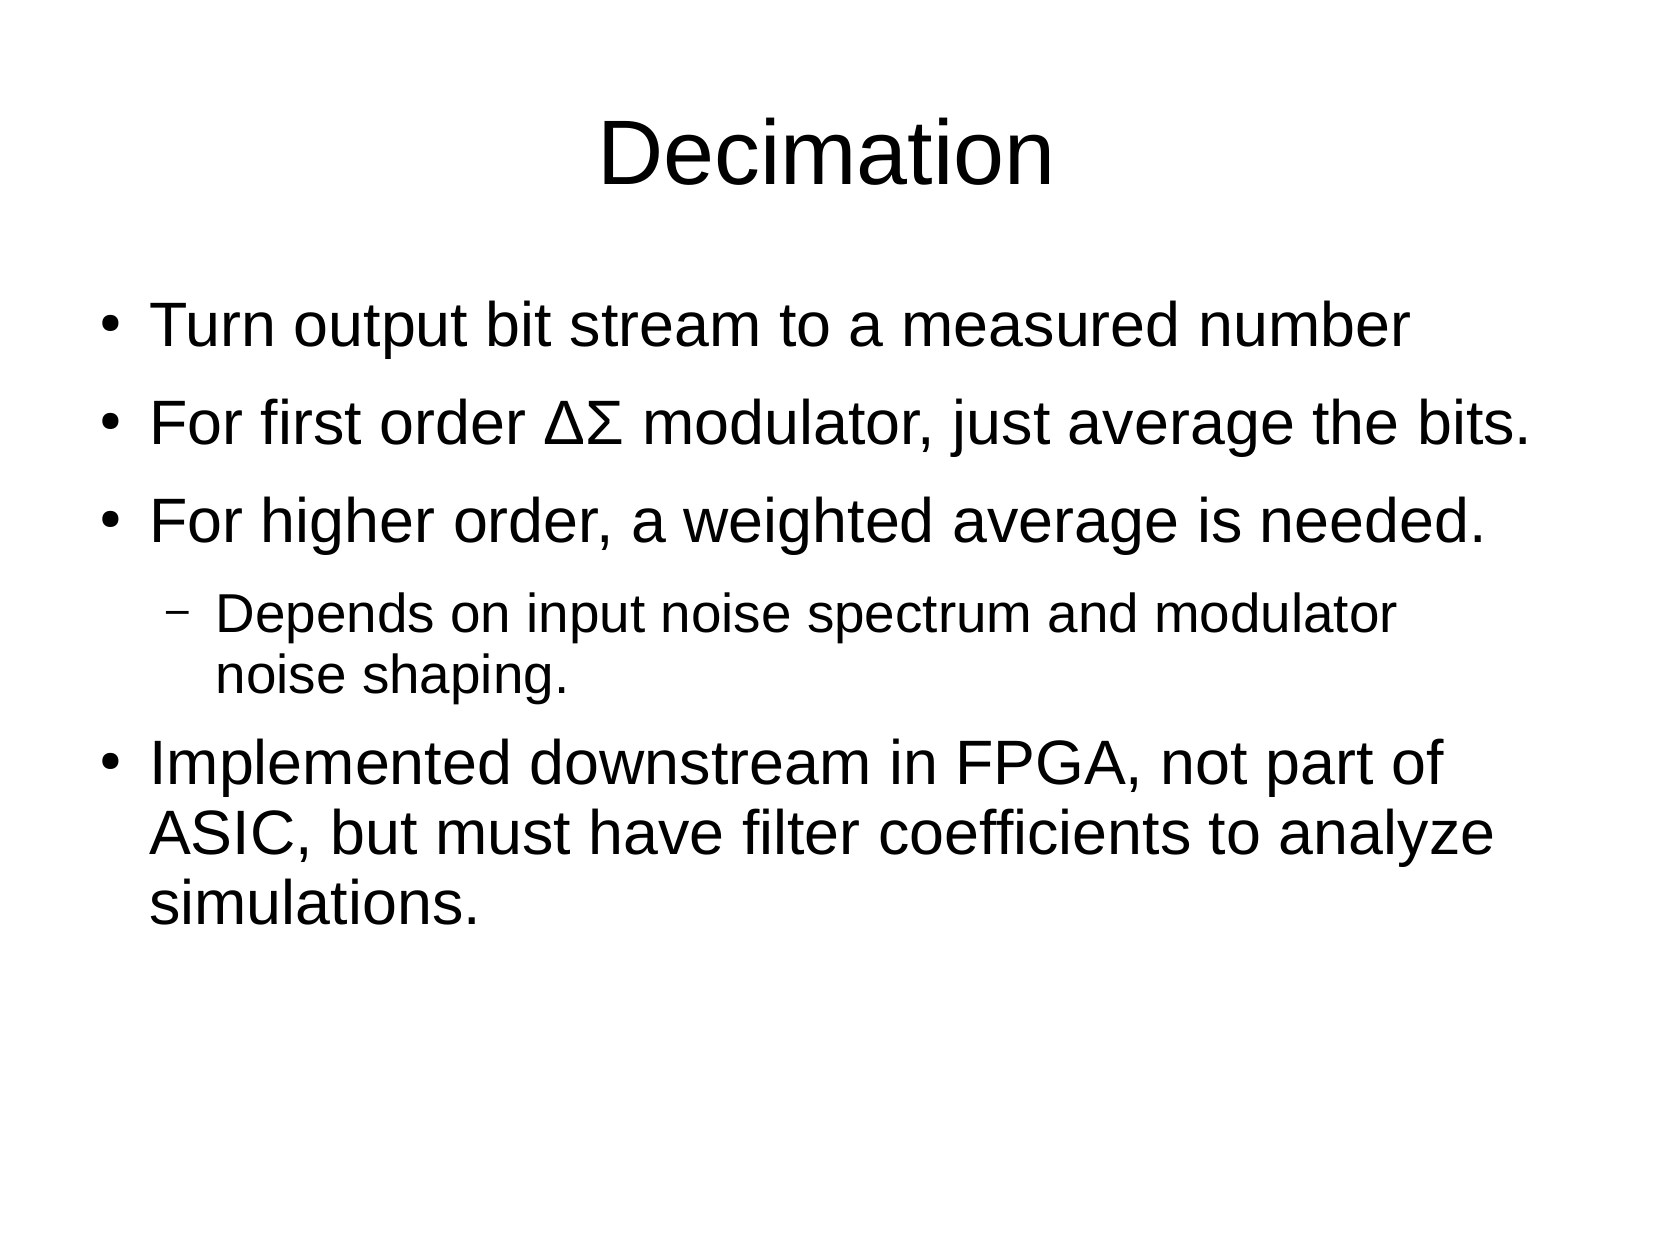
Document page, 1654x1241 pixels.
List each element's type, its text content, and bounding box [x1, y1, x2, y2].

title Decimation [82, 49, 1571, 257]
list Turn output bit stream to a measured number For first order ΔΣ modulator, just average the bits. For higher order, a weighted average is needed. Depends on input noise spectrum and modulator noise shaping. Implemented downstream in FPGA, not part of ASIC, but must have filter coefficients to analyze simulations. [82, 290, 1538, 1010]
